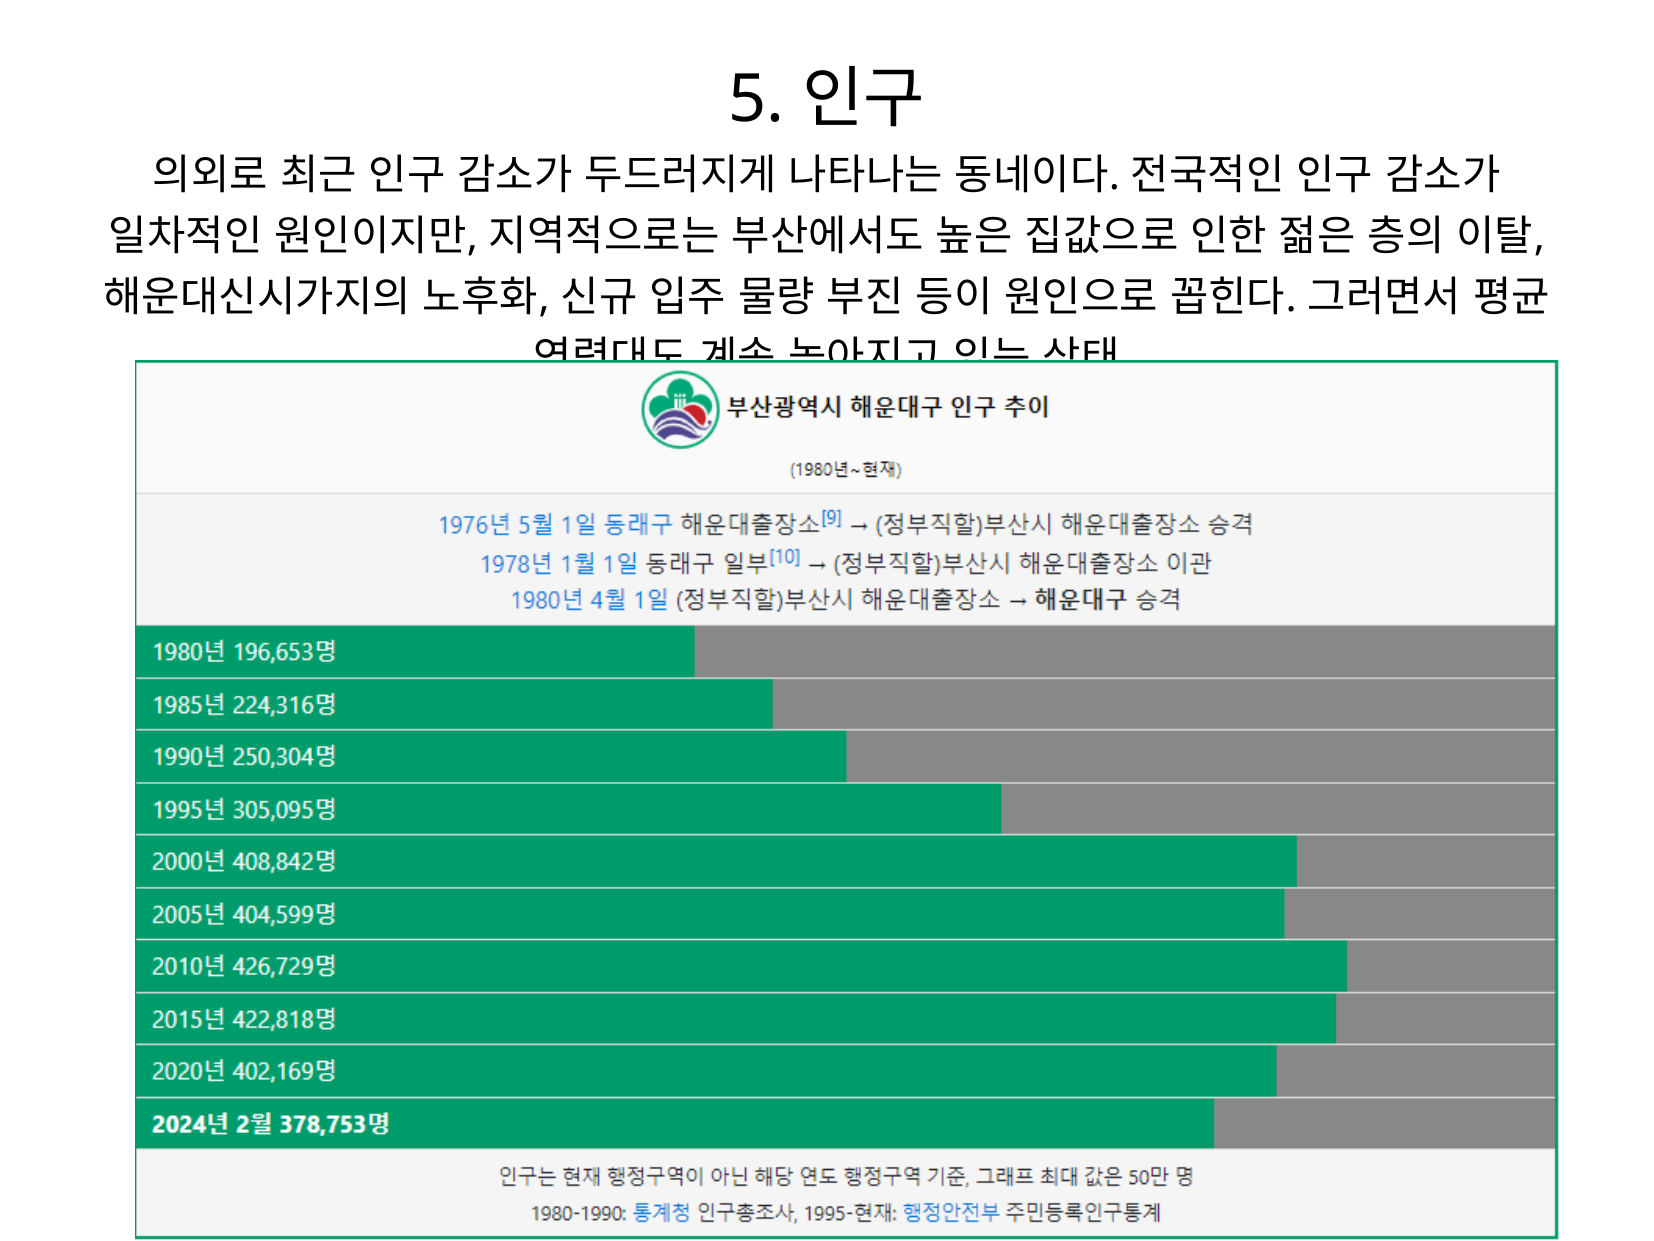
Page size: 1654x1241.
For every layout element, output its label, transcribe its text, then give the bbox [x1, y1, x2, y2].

picture [135, 360, 1560, 1241]
title 5. 인구 의외로 최근 인구 감소가 두드러지게 나타나는 동네이다. 전국적인 인구 감소가 일차적인 원인이지만, 지역적으로는 부산에서도 높은 집값으로 인한 젊은 층의 이탈, 해운대신시가지의 노후화, 신규 입주 물량 부진 등이 원인으로 꼽힌다. 그러면서 평균 연령대도 계속 높아지고 있는 상태 [82, 0, 1571, 339]
